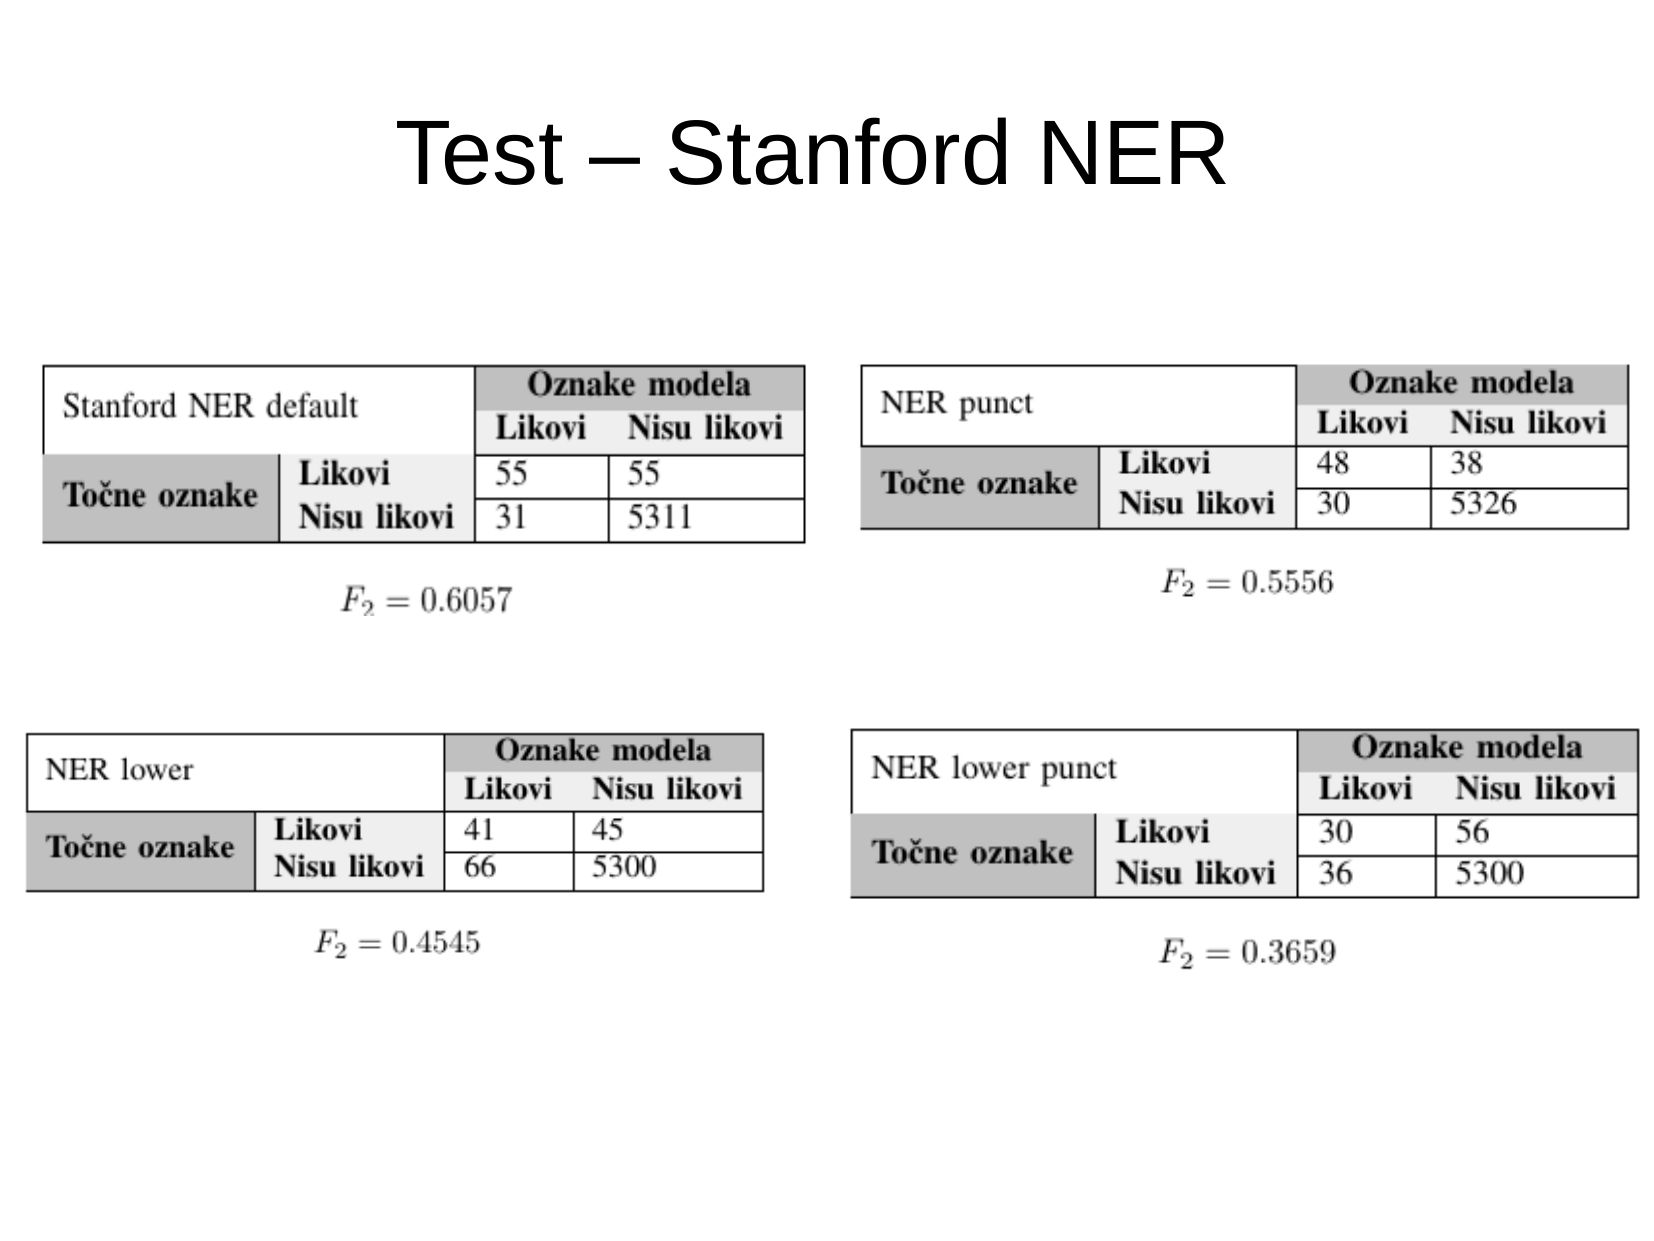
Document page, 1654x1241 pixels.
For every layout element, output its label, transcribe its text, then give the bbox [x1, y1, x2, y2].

picture [15, 720, 809, 976]
picture [16, 359, 826, 631]
title Test – Stanford NER [82, 49, 1571, 257]
picture [845, 719, 1654, 991]
picture [845, 343, 1654, 616]
